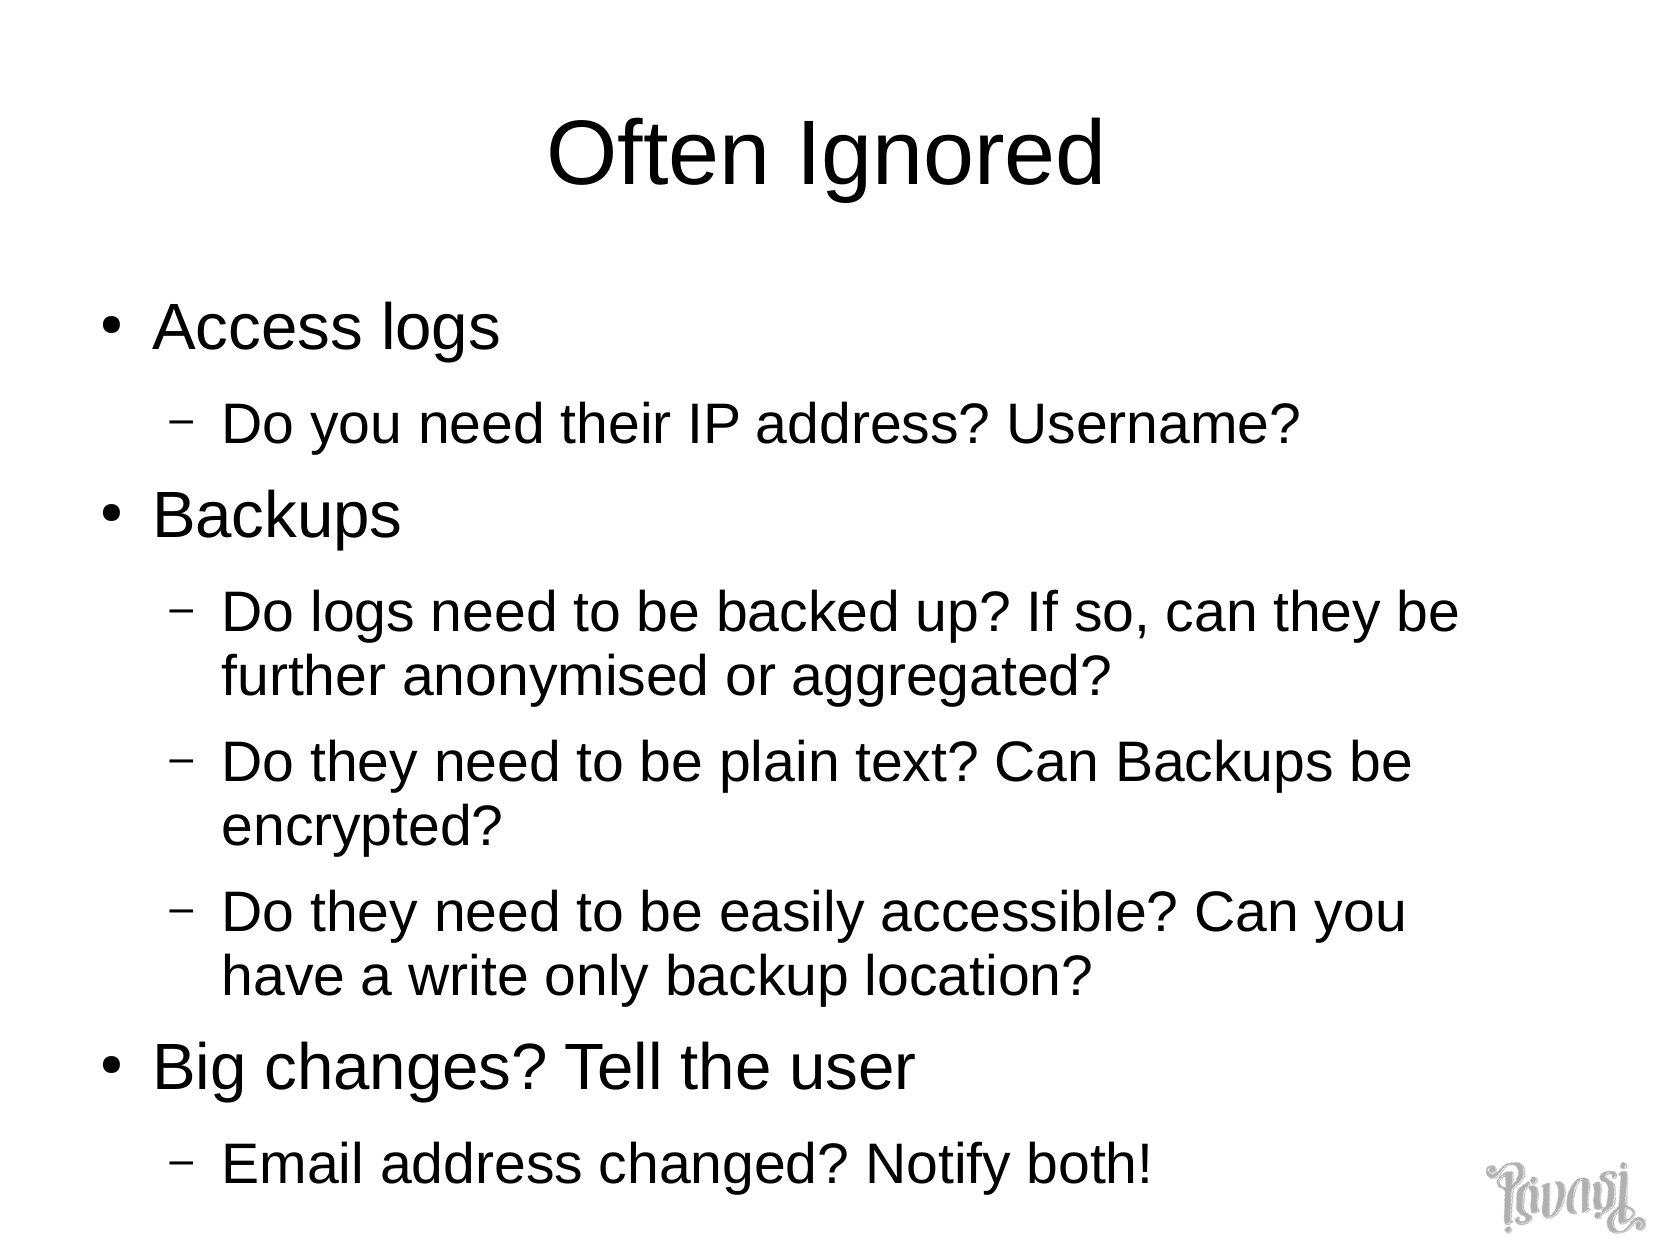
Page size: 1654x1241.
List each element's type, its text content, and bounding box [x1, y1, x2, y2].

list Access logs Do you need their IP address? Username? Backups Do logs need to be backed up? If so, can they be further anonymised or aggregated? Do they need to be plain text? Can Backups be encrypted? Do they need to be easily accessible? Can you have a write only backup location? Big changes? Tell the user Email address changed? Notify both! [82, 290, 1538, 1205]
picture [1484, 1147, 1648, 1241]
title Often Ignored [82, 49, 1571, 257]
